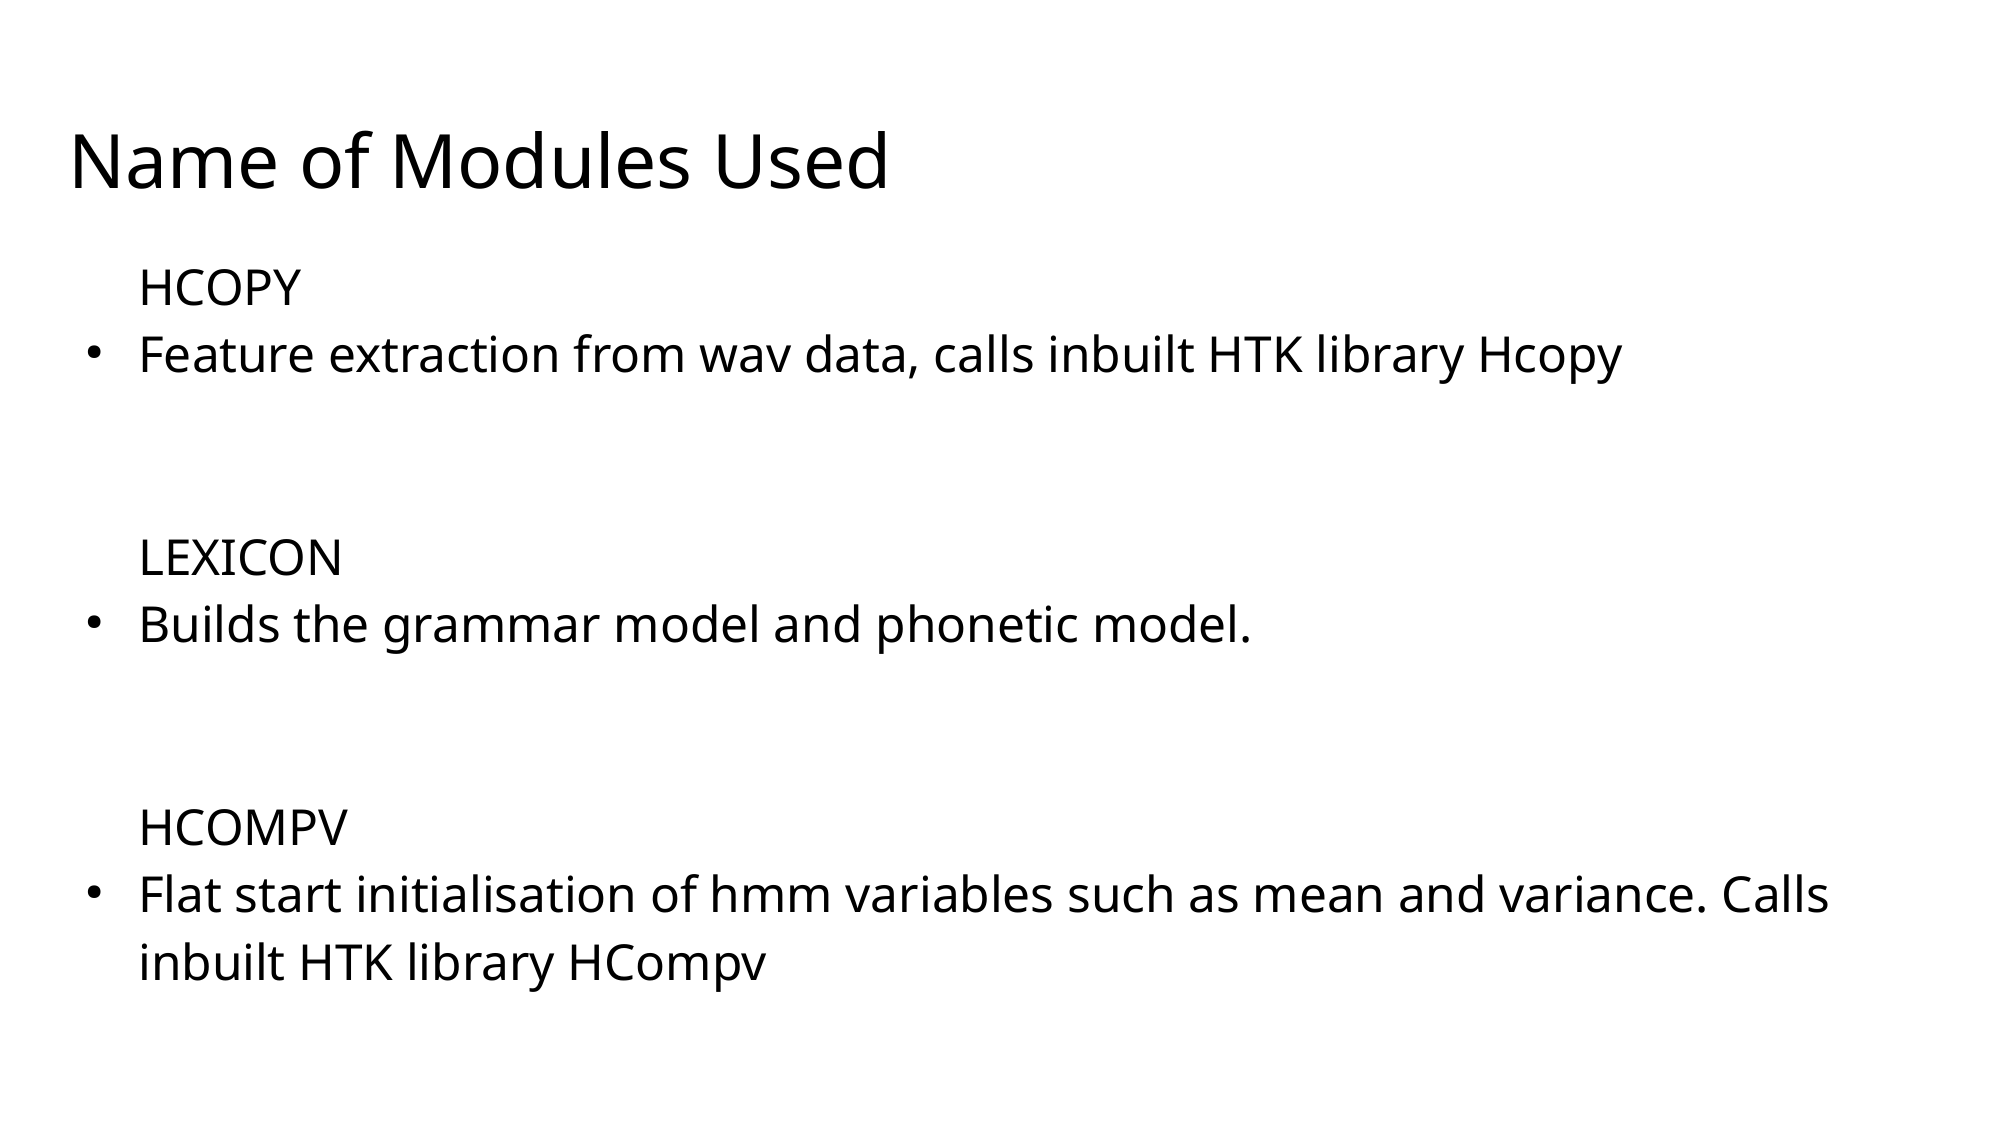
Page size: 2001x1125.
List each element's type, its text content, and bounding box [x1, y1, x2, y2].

title Name of Modules Used [68, 97, 1932, 223]
list HCOPY Feature extraction from wav data, calls inbuilt HTK library Hcopy LEXICON Builds the grammar model and phonetic model. HCOMPV Flat start initialisation of hmm variables such as mean and variance. Calls inbuilt HTK library HCompv [68, 252, 1932, 1000]
